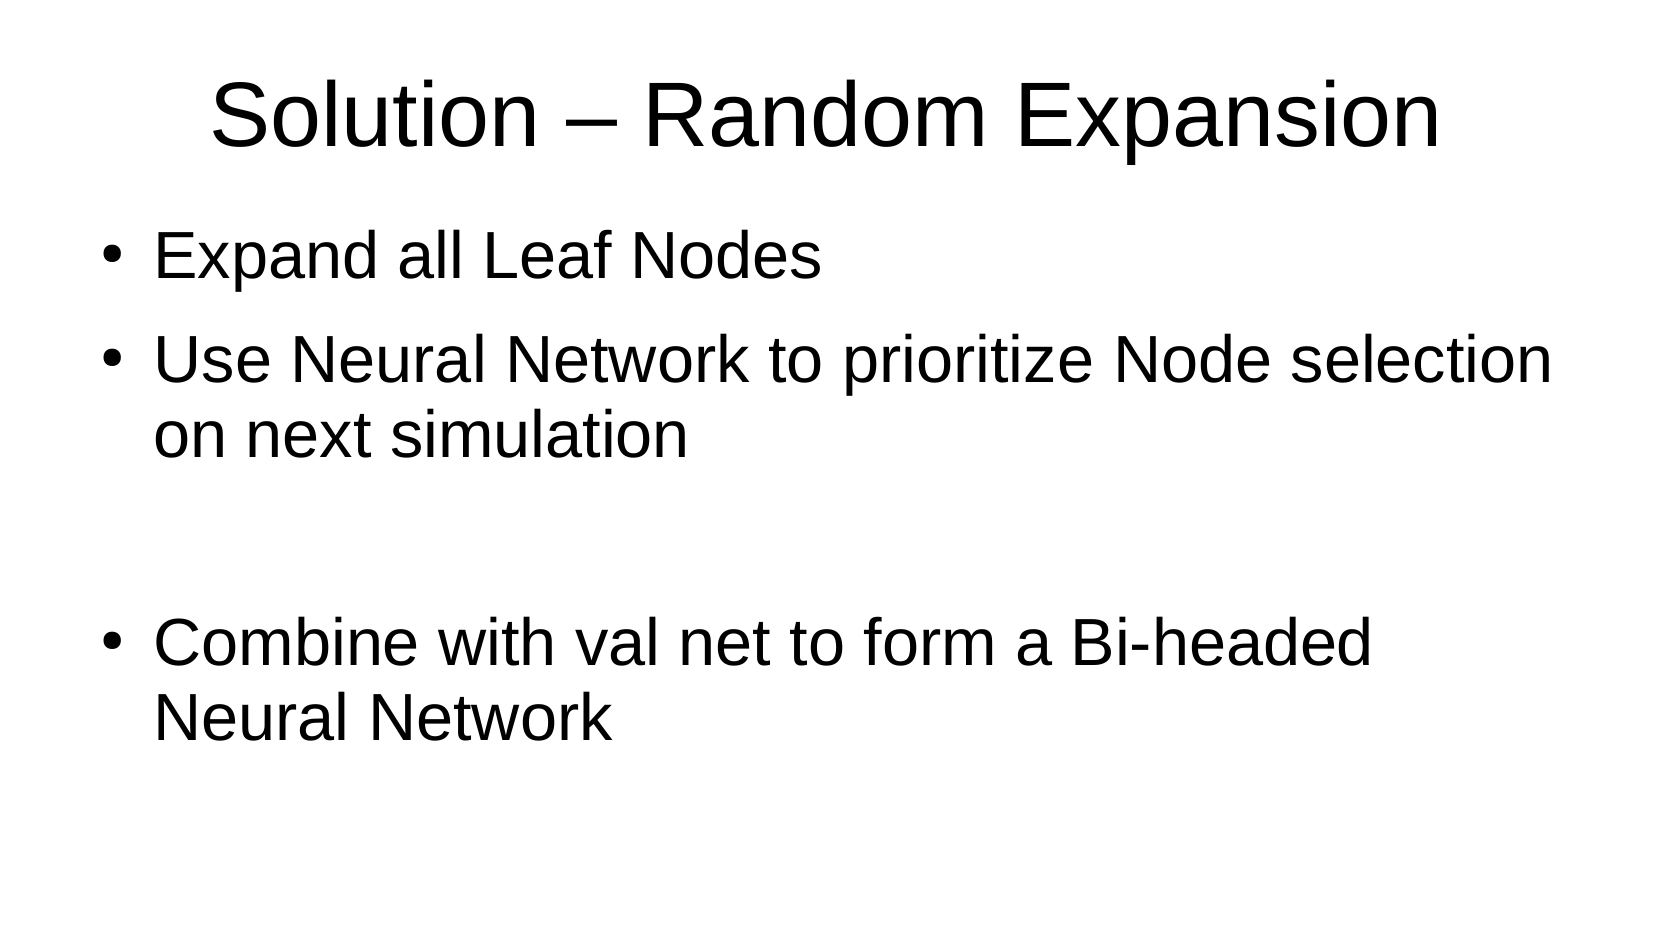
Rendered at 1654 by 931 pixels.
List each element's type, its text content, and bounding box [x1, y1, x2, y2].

list Expand all Leaf Nodes Use Neural Network to prioritize Node selection on next simulation Combine with val net to form a Bi-headed Neural Network [82, 217, 1571, 758]
title Solution – Random Expansion [82, 37, 1571, 193]
